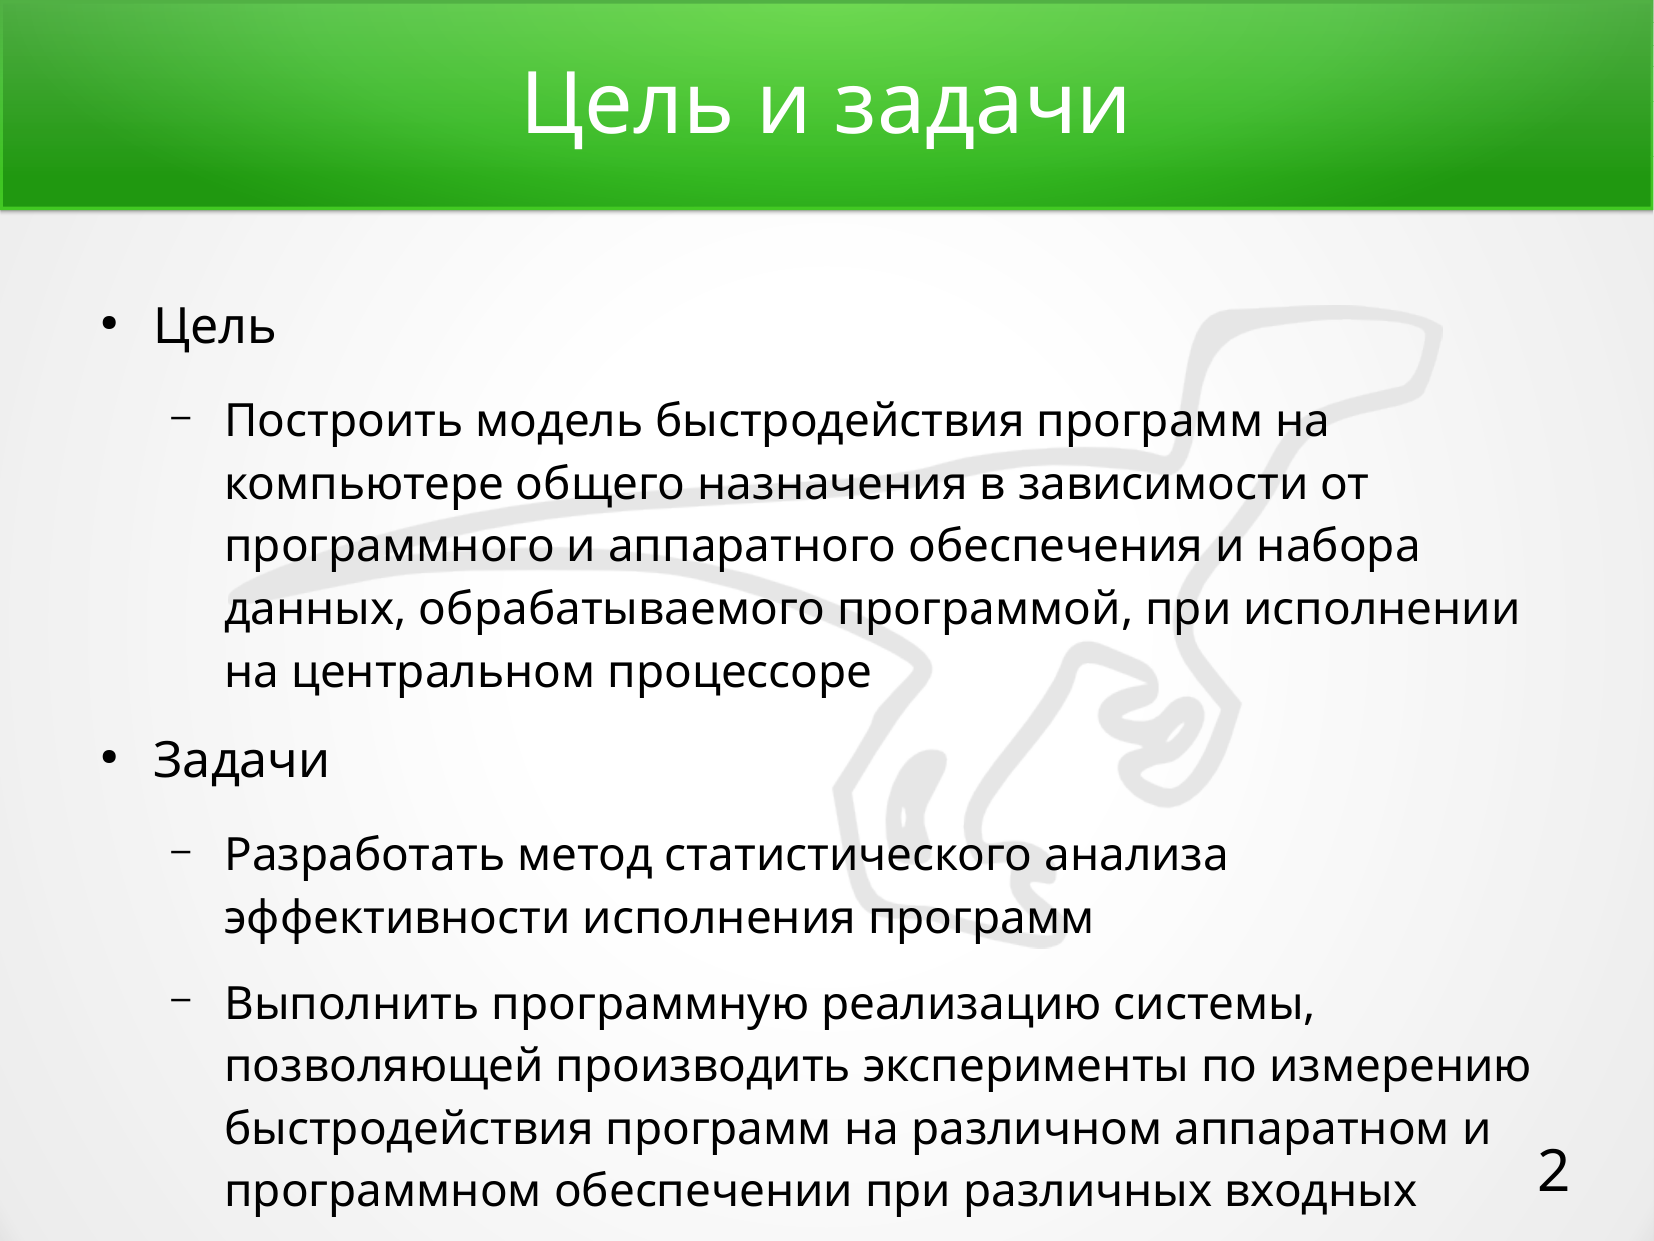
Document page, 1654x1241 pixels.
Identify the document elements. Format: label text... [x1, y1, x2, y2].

title Цель и задачи [82, 0, 1571, 204]
list Цель Построить модель быстродействия программ на компьютере общего назначения в зависимости от программного и аппаратного обеспечения и набора данных, обрабатываемого программой, при исполнении на центральном процессоре Задачи Разработать метод статистического анализа эффективности исполнения программ Выполнить программную реализацию системы, позволяющей производить эксперименты по измерению быстродействия программ на различном аппаратном и программном обеспечении при различных входных данных [82, 290, 1538, 1111]
